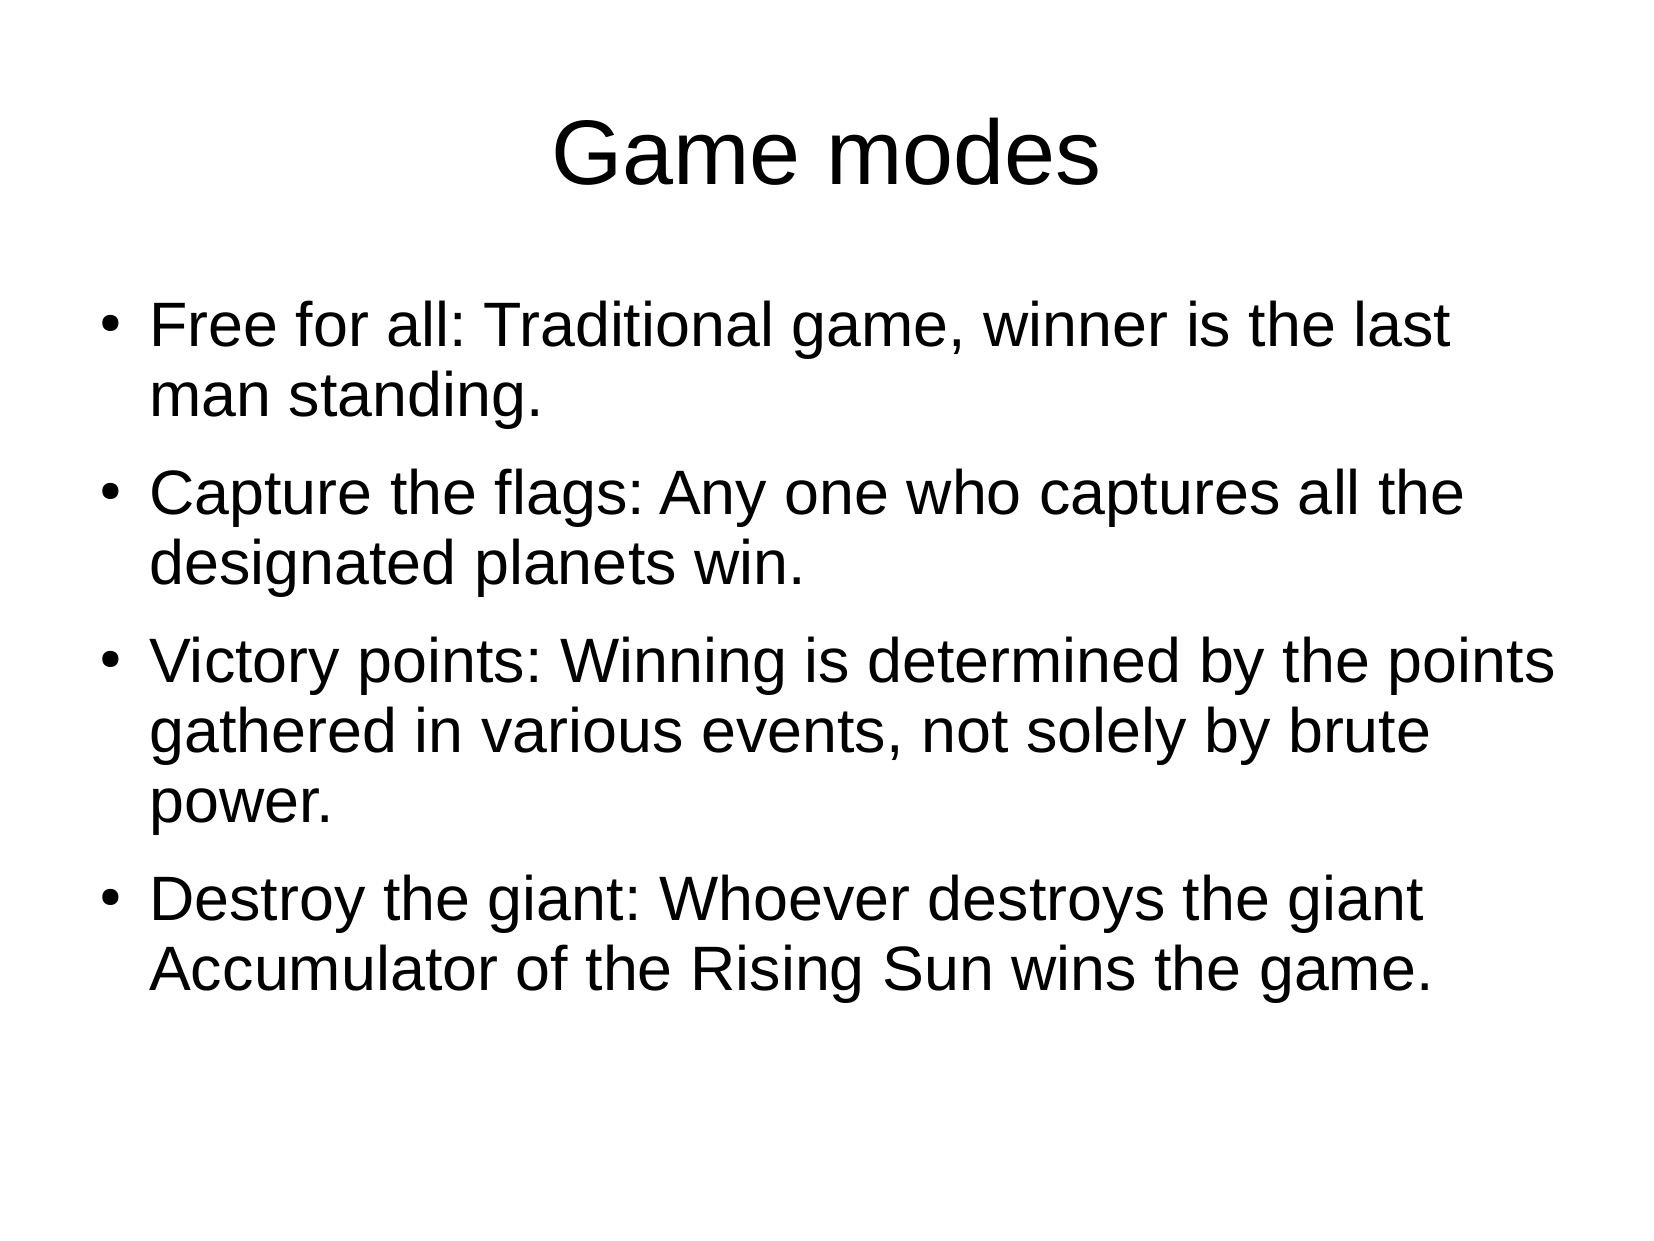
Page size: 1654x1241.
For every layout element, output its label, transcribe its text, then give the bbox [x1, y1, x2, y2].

title Game modes [82, 49, 1571, 257]
list Free for all: Traditional game, winner is the last man standing. Capture the flags: Any one who captures all the designated planets win. Victory points: Winning is determined by the points gathered in various events, not solely by brute power. Destroy the giant: Whoever destroys the giant Accumulator of the Rising Sun wins the game. [82, 290, 1571, 1010]
